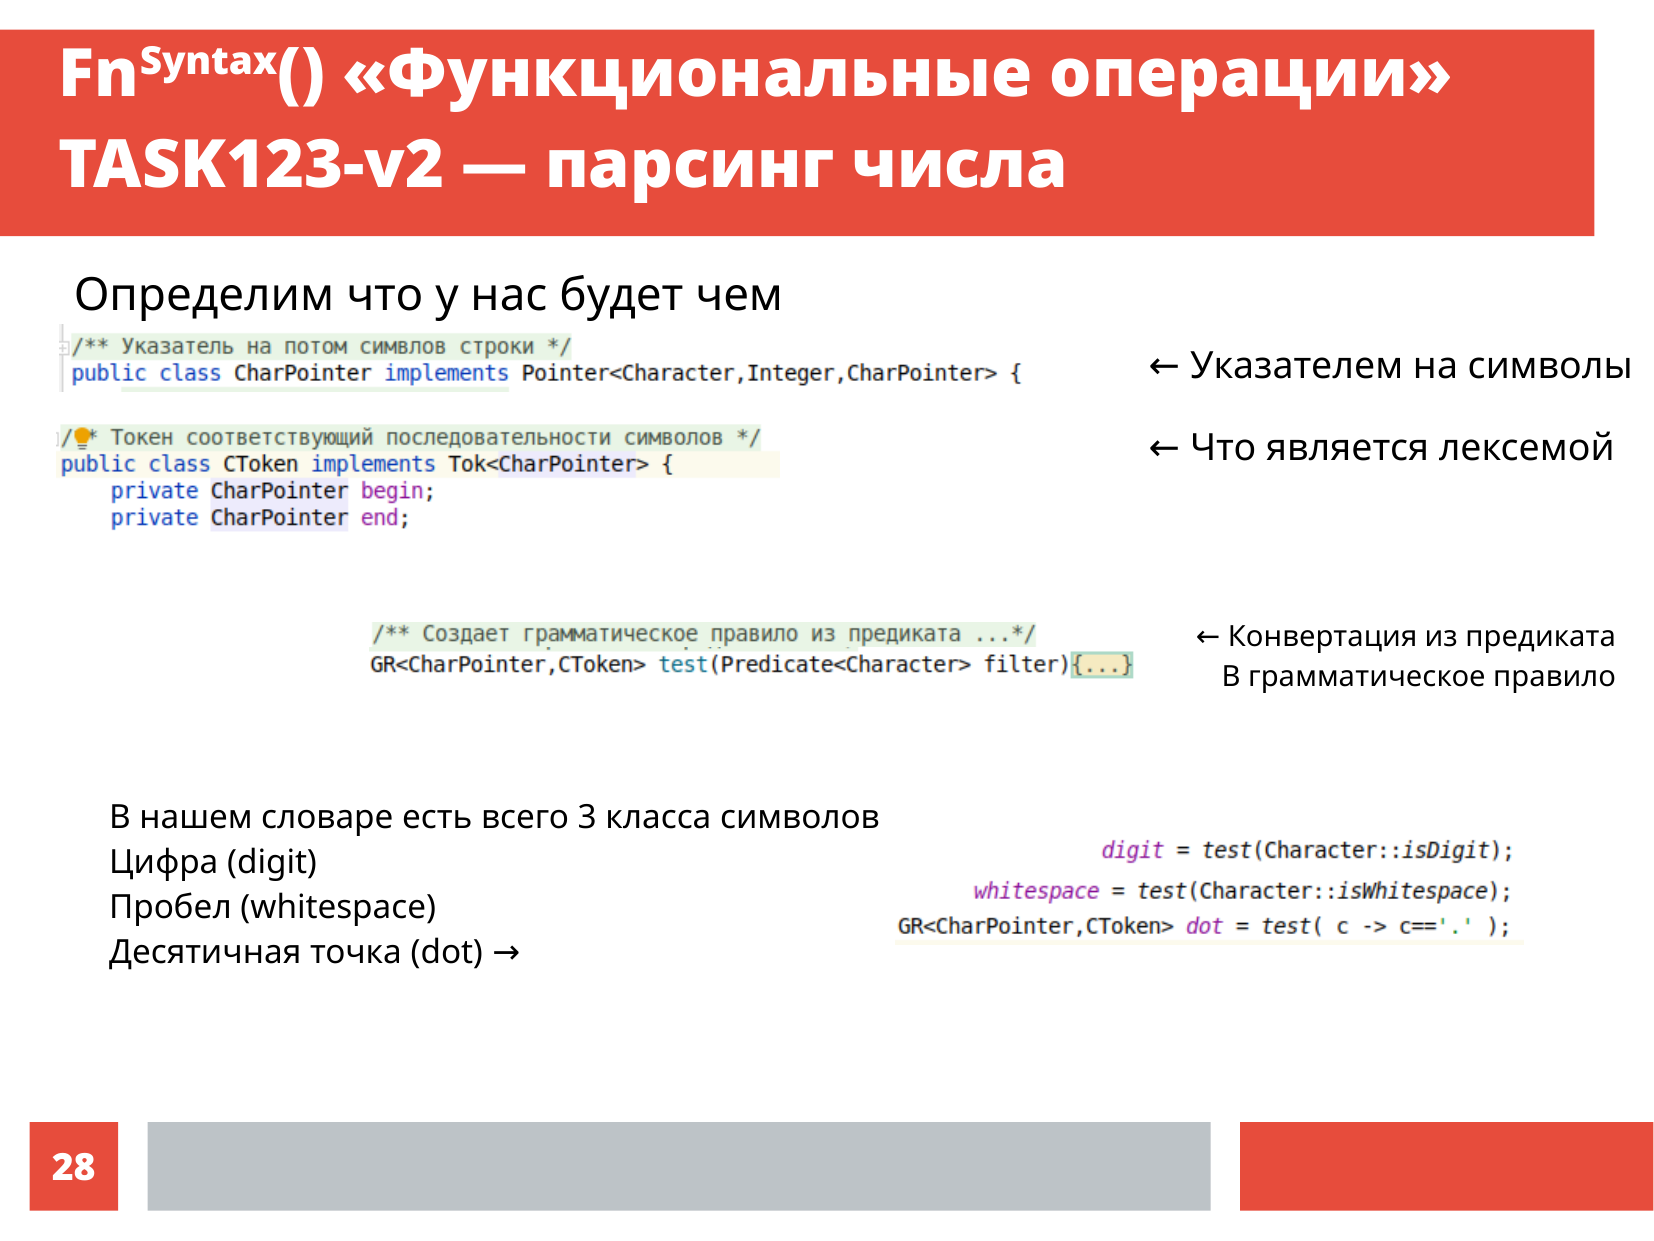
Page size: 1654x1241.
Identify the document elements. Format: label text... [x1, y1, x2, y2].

text_box Определим что у нас будет чем [59, 253, 713, 327]
picture [56, 423, 780, 538]
text_box ← Указателем на символы [1133, 330, 1585, 393]
picture [971, 875, 1519, 907]
title FnSyntax() «Функциональные операции» TASK123-v2 — парсинг числа [59, 59, 1595, 207]
text_box ← Что является лексемой [1133, 413, 1574, 476]
picture [363, 622, 1146, 686]
text_box ← Конвертация из предиката В грамматическое правило [1181, 608, 1580, 697]
picture [1097, 834, 1521, 868]
text_box В нашем словаре есть всего 3 класса символов Цифра (digit) Пробел (whitespace) Десятичная точка (dot) → [94, 785, 807, 968]
picture [895, 912, 1524, 945]
picture [59, 324, 1033, 392]
